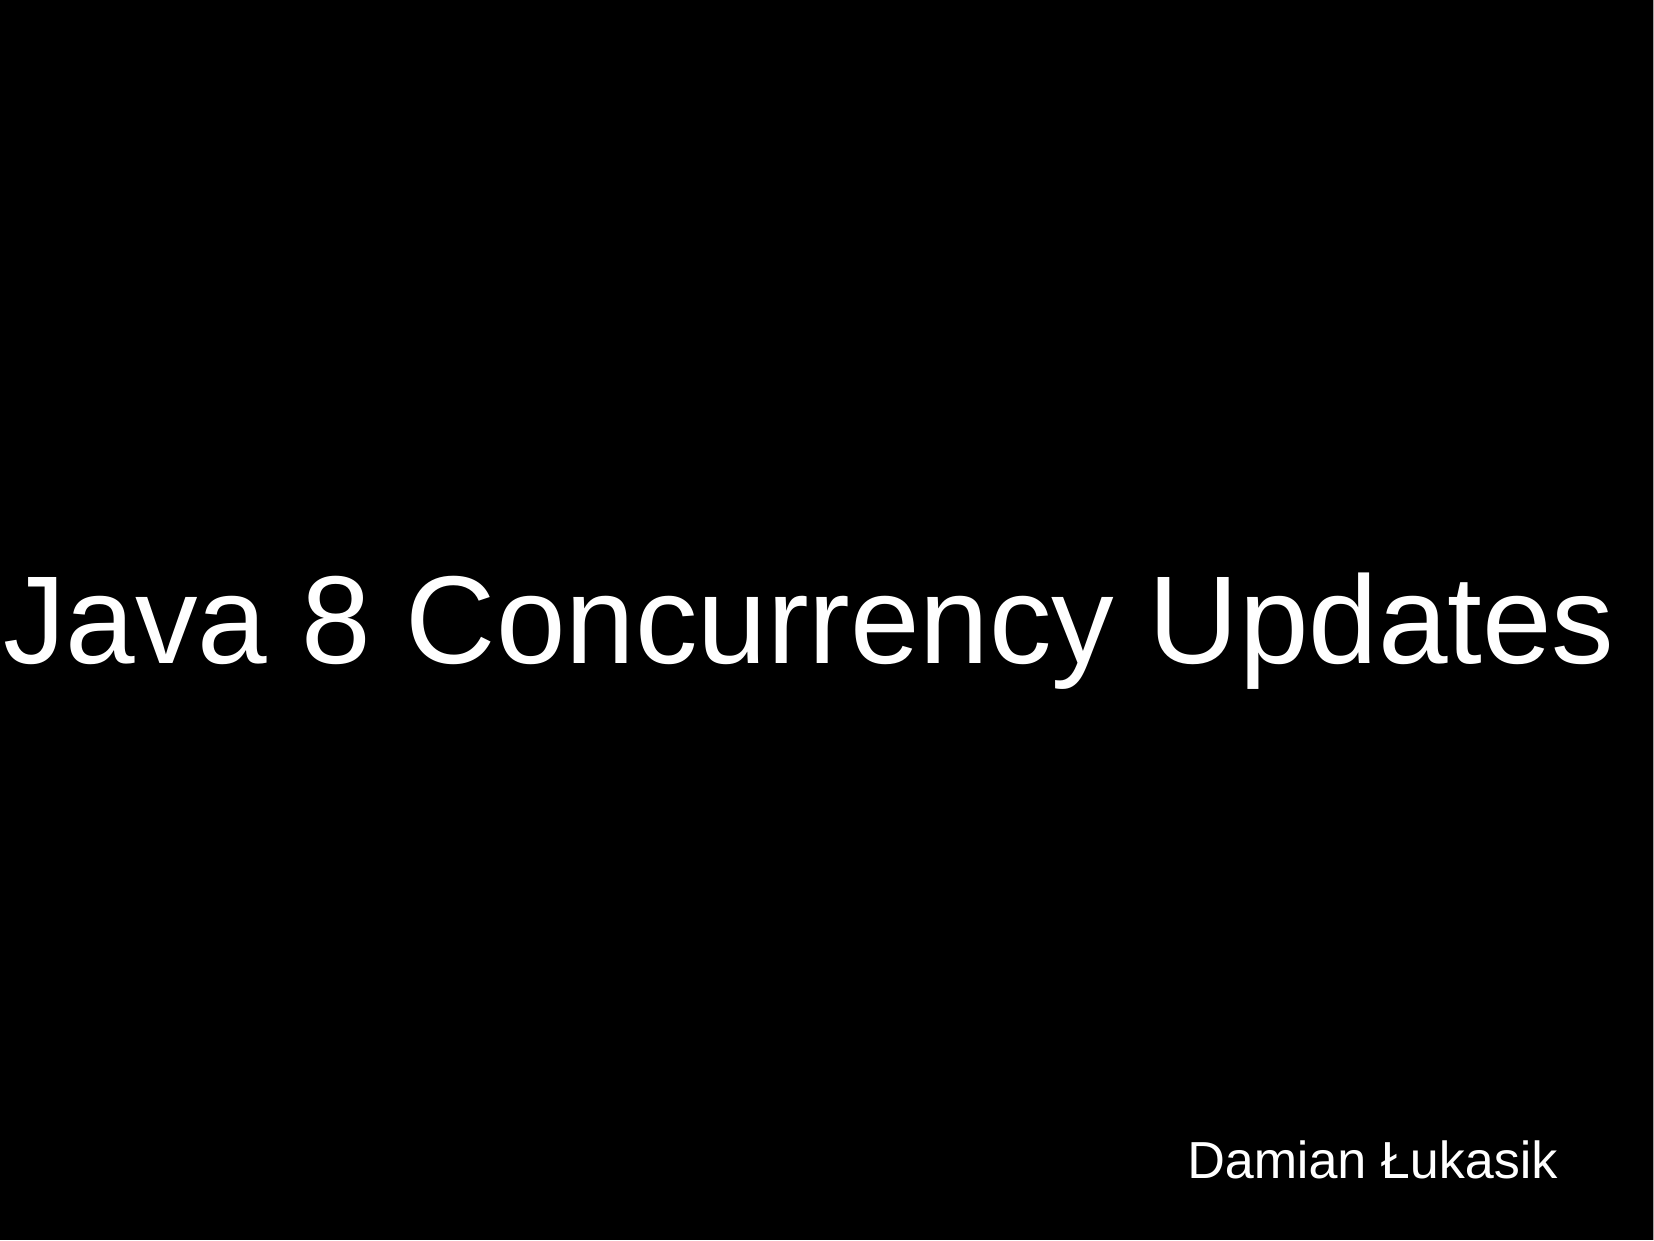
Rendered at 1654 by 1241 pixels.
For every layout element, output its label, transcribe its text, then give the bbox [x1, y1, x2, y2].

subtitle Java 8 Concurrency Updates [0, 0, 1654, 1241]
text_box Damian Łukasik [1095, 1080, 1651, 1241]
